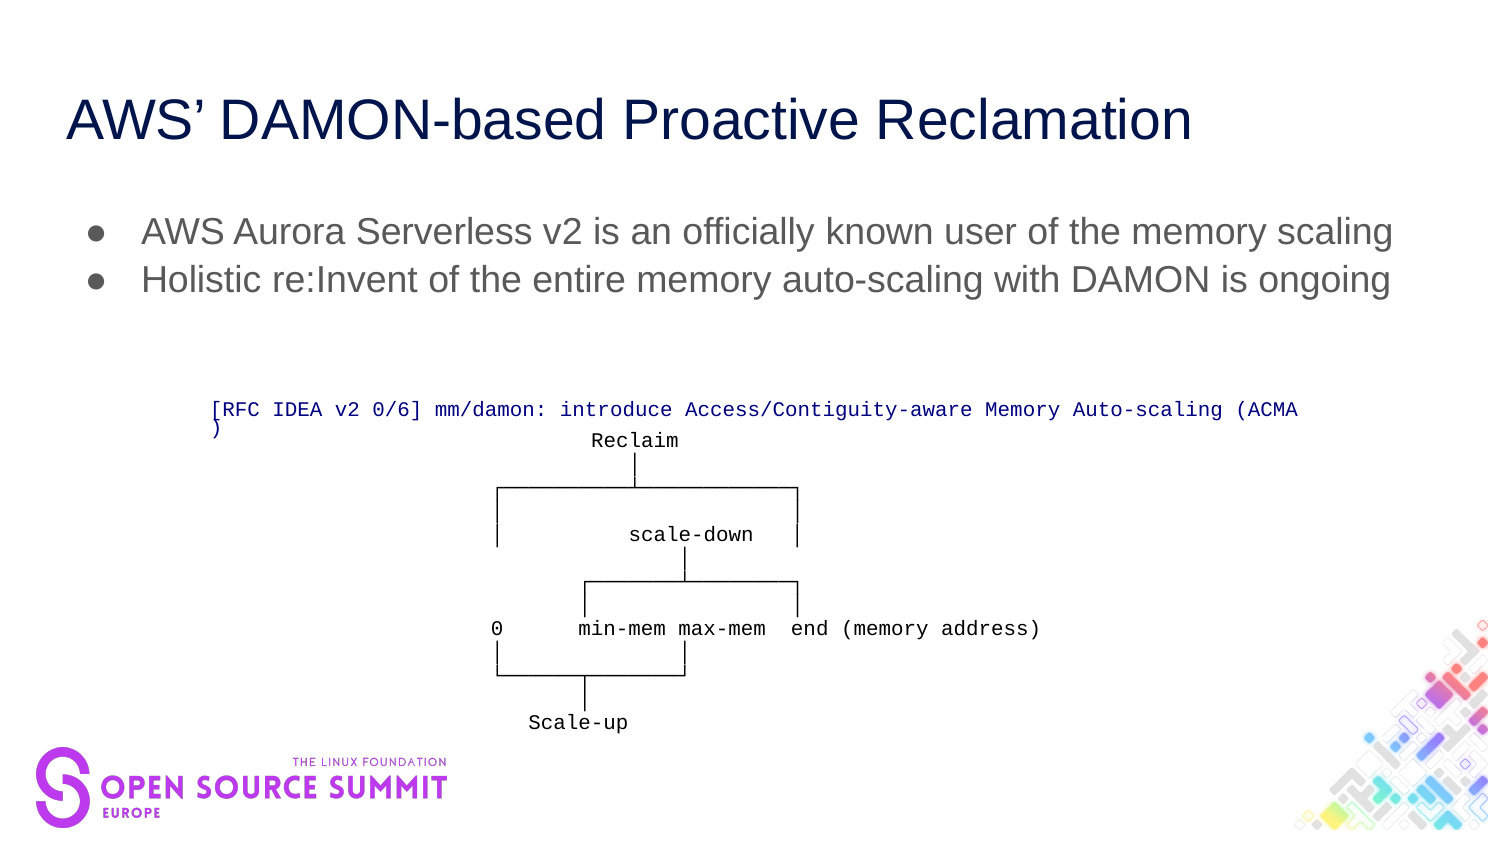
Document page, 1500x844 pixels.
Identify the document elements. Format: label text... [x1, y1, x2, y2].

text_box Reclaim │ ┌──────────┴────────────┐ │ │ │ scale-down │ │ ┌───────┴────────┐ │ │ 0 min-mem max-mem end (memory address) │ │ └──────┬───────┘ │ Scale-up [451, 431, 1089, 743]
picture [36, 747, 447, 828]
picture [1294, 620, 1488, 830]
text_box [RFC IDEA v2 0/6] mm/damon: introduce Access/Contiguity-aware Memory Auto-scaling (ACMA) [195, 392, 1321, 431]
title AWS’ DAMON-based Proactive Reclamation [51, 72, 1449, 167]
list AWS Aurora Serverless v2 is an officially known user of the memory scaling Holistic re:Invent of the entire memory auto-scaling with DAMON is ongoing [51, 189, 1449, 734]
